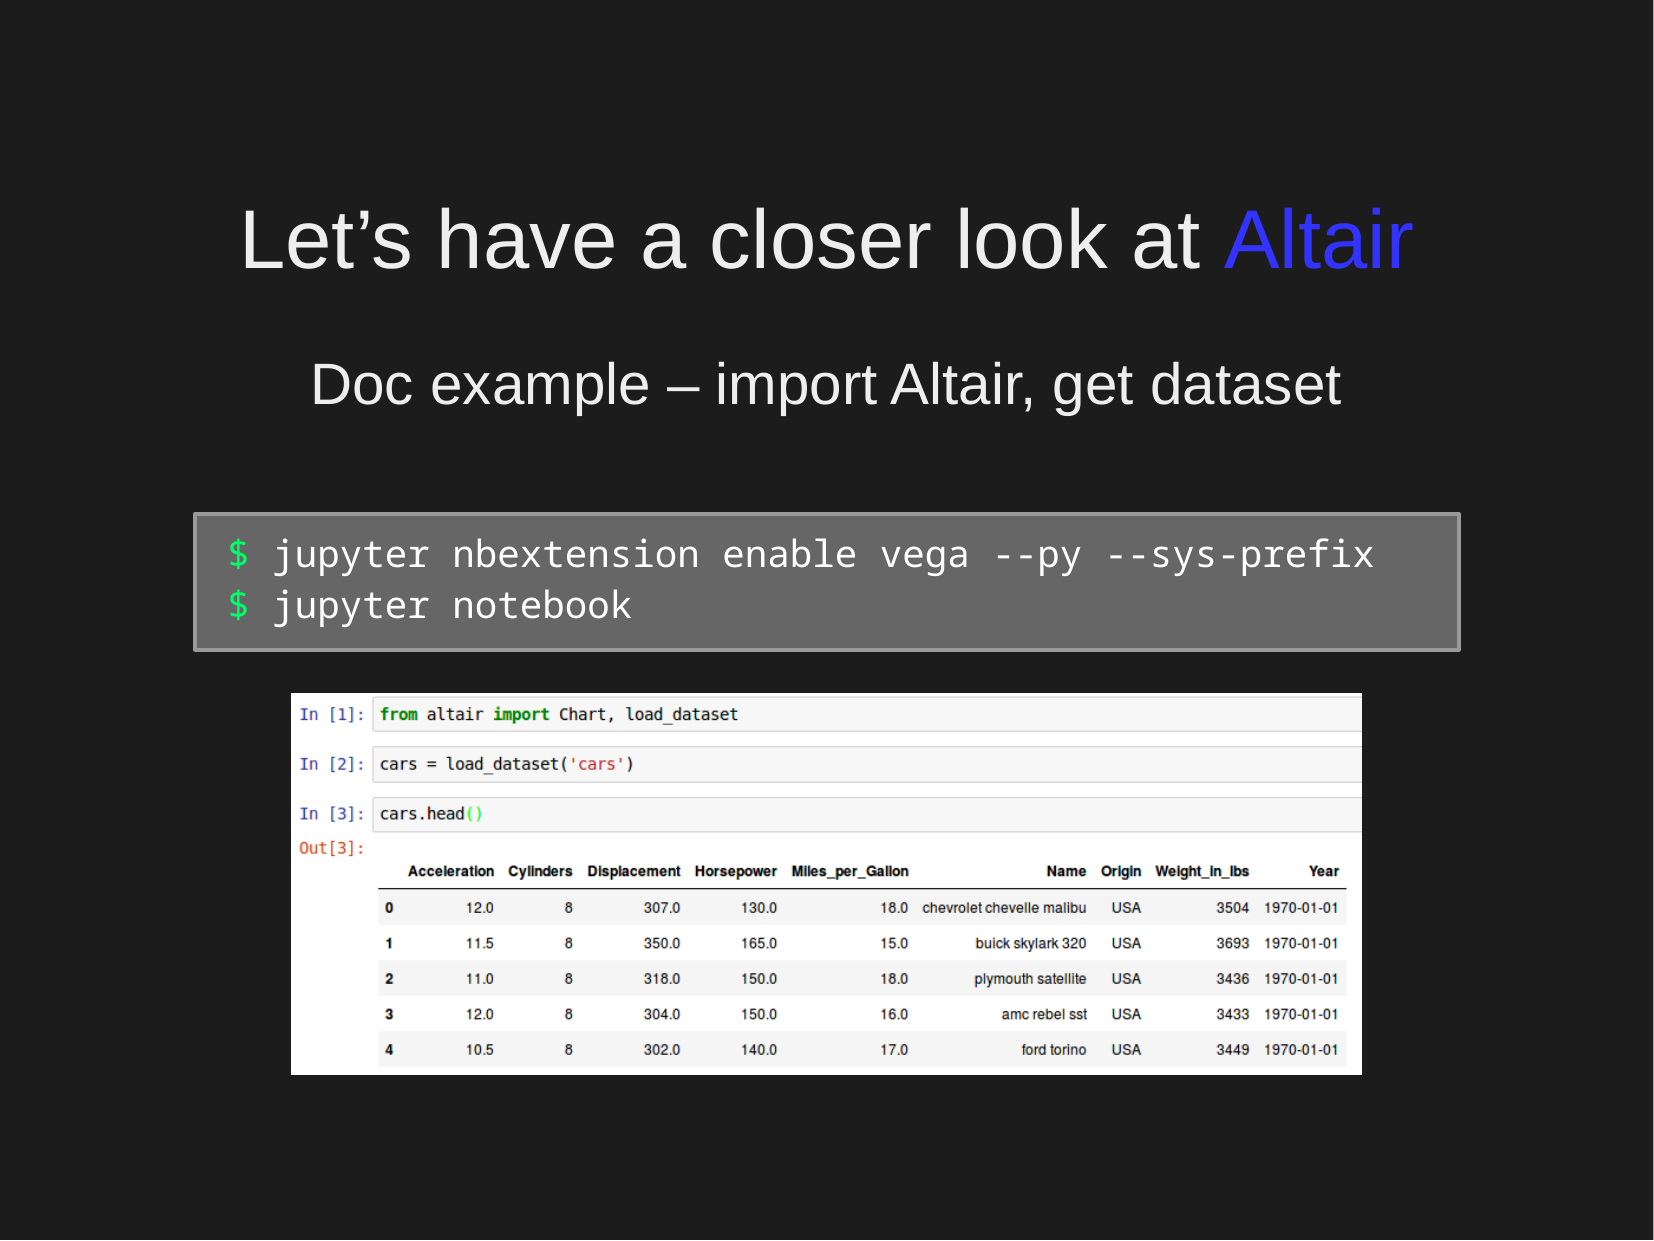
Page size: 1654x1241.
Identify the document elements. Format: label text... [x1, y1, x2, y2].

text_box [195, 513, 1459, 650]
text_box $ jupyter nbextension enable vega --py --sys-prefix $ jupyter notebook [212, 519, 1442, 638]
picture [291, 693, 1362, 1075]
text_box Let’s have a closer look at Altair Doc example – import Altair, get dataset [82, 0, 1571, 691]
